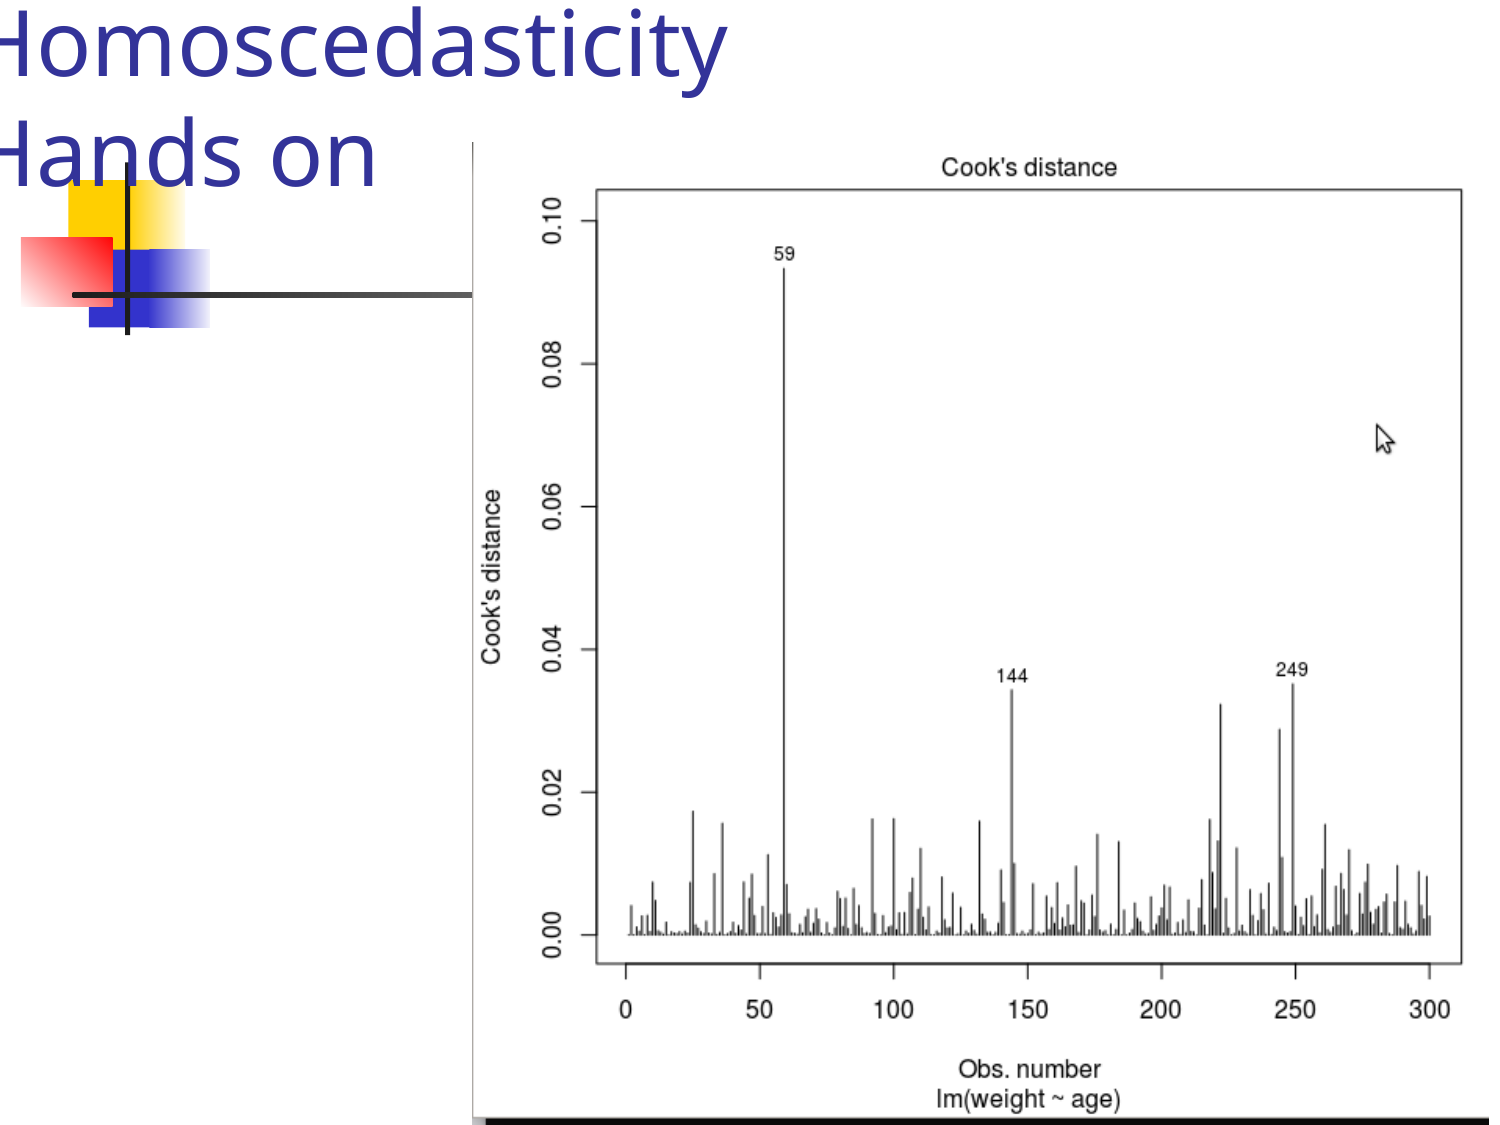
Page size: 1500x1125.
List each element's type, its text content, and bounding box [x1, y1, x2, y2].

title Homoscedasticity Hands on [0, 0, 1090, 213]
picture [472, 142, 1489, 1125]
